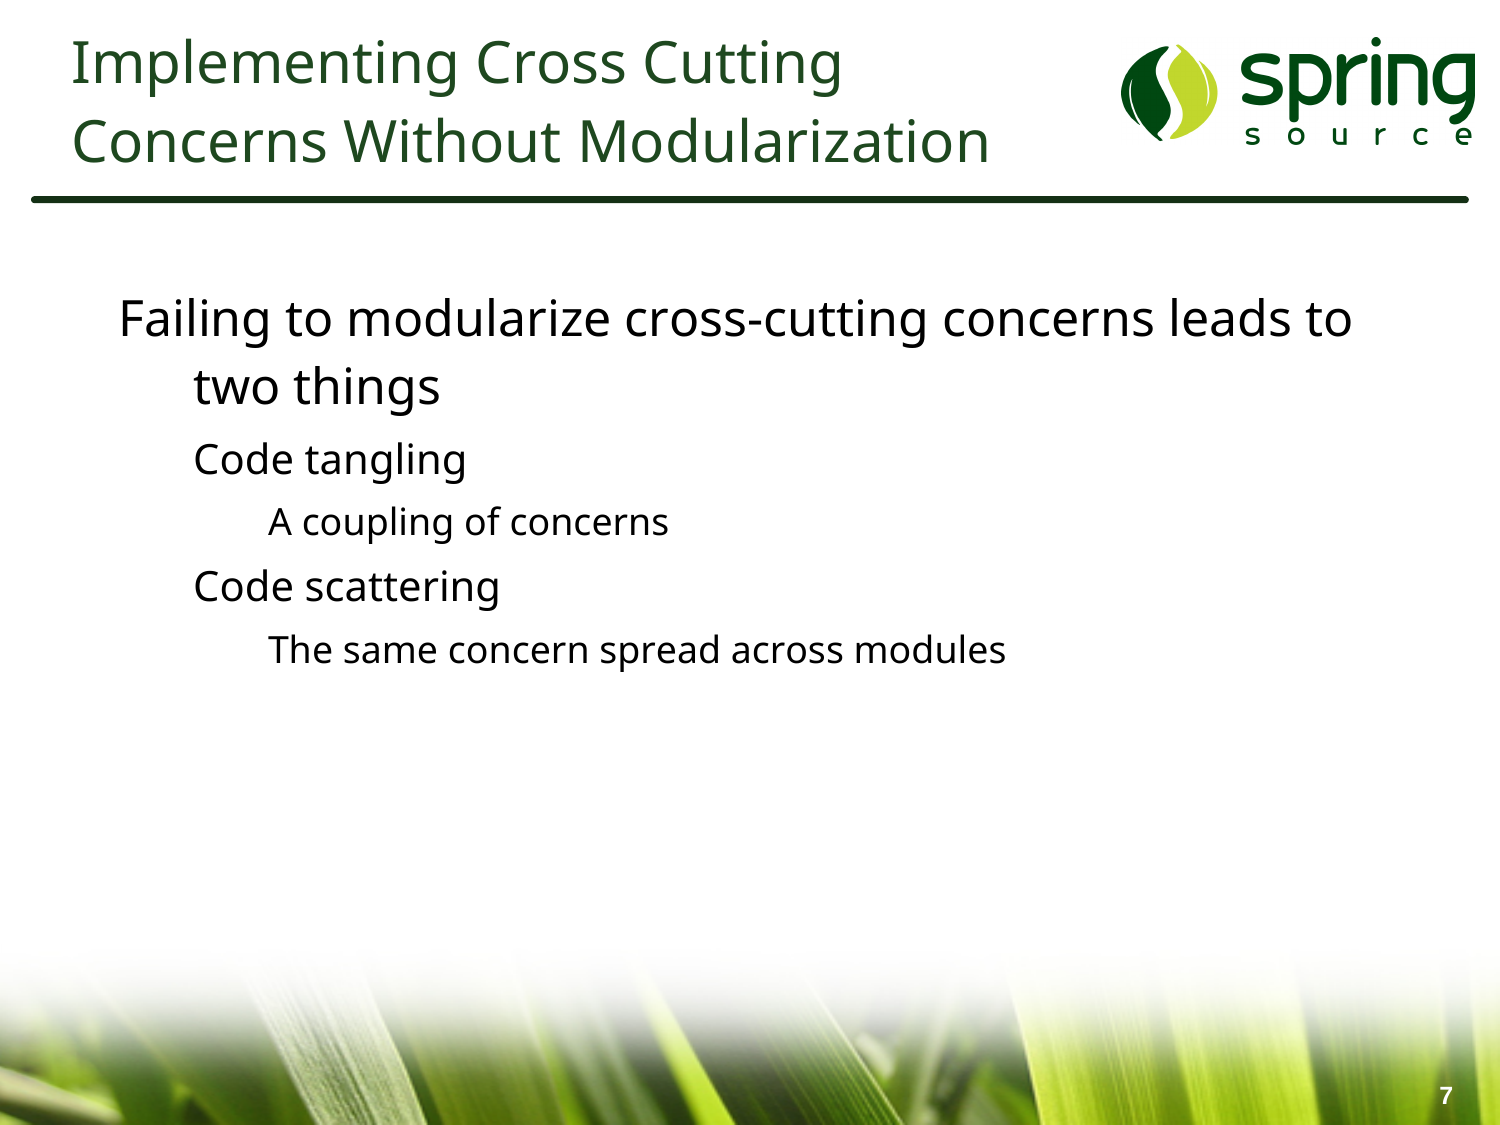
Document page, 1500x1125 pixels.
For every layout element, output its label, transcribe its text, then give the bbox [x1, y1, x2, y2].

picture [0, 944, 1500, 1125]
list Failing to modularize cross-cutting concerns leads to two things Code tangling A coupling of concerns Code scattering The same concern spread across modules [103, 275, 1394, 938]
title Implementing Cross Cutting Concerns Without Modularization [56, 13, 1089, 176]
picture [1121, 37, 1475, 145]
